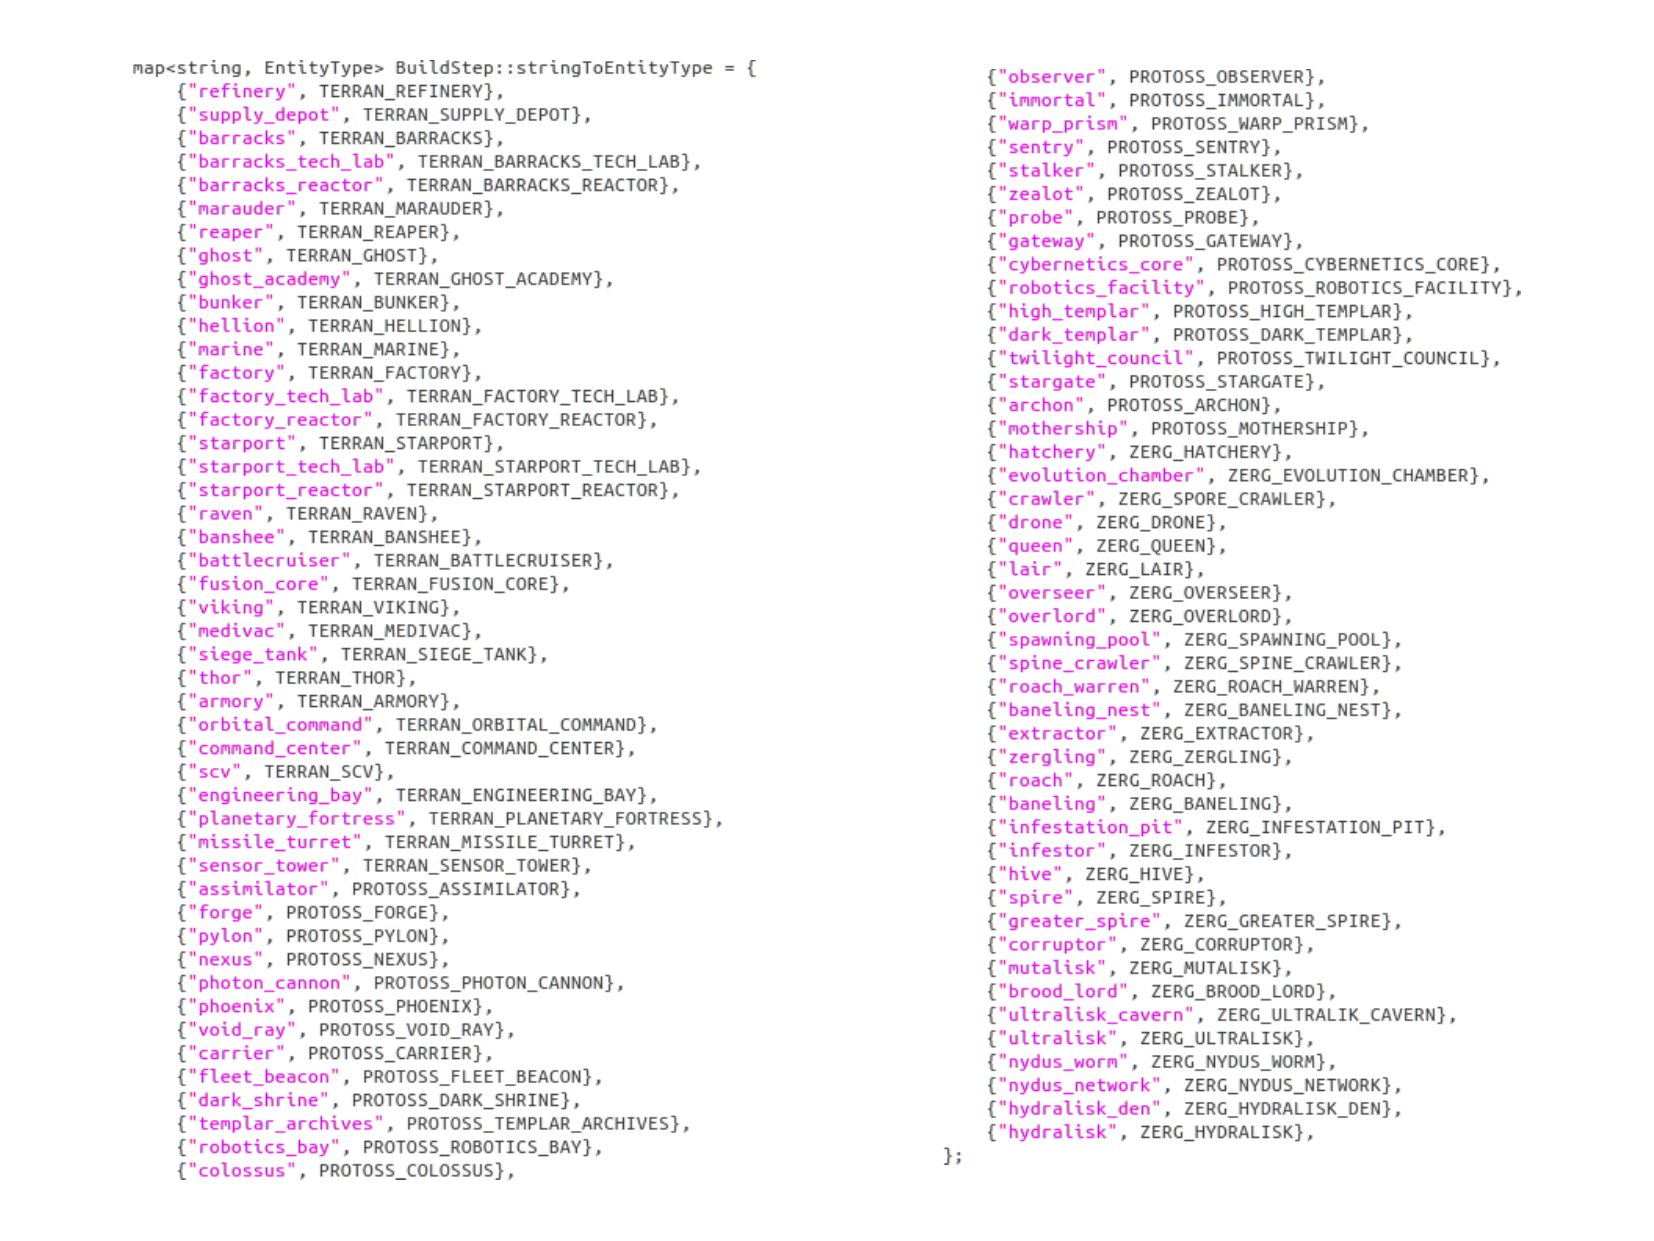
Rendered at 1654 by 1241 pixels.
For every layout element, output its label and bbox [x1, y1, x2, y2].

picture [943, 69, 1521, 1165]
picture [133, 60, 756, 1180]
